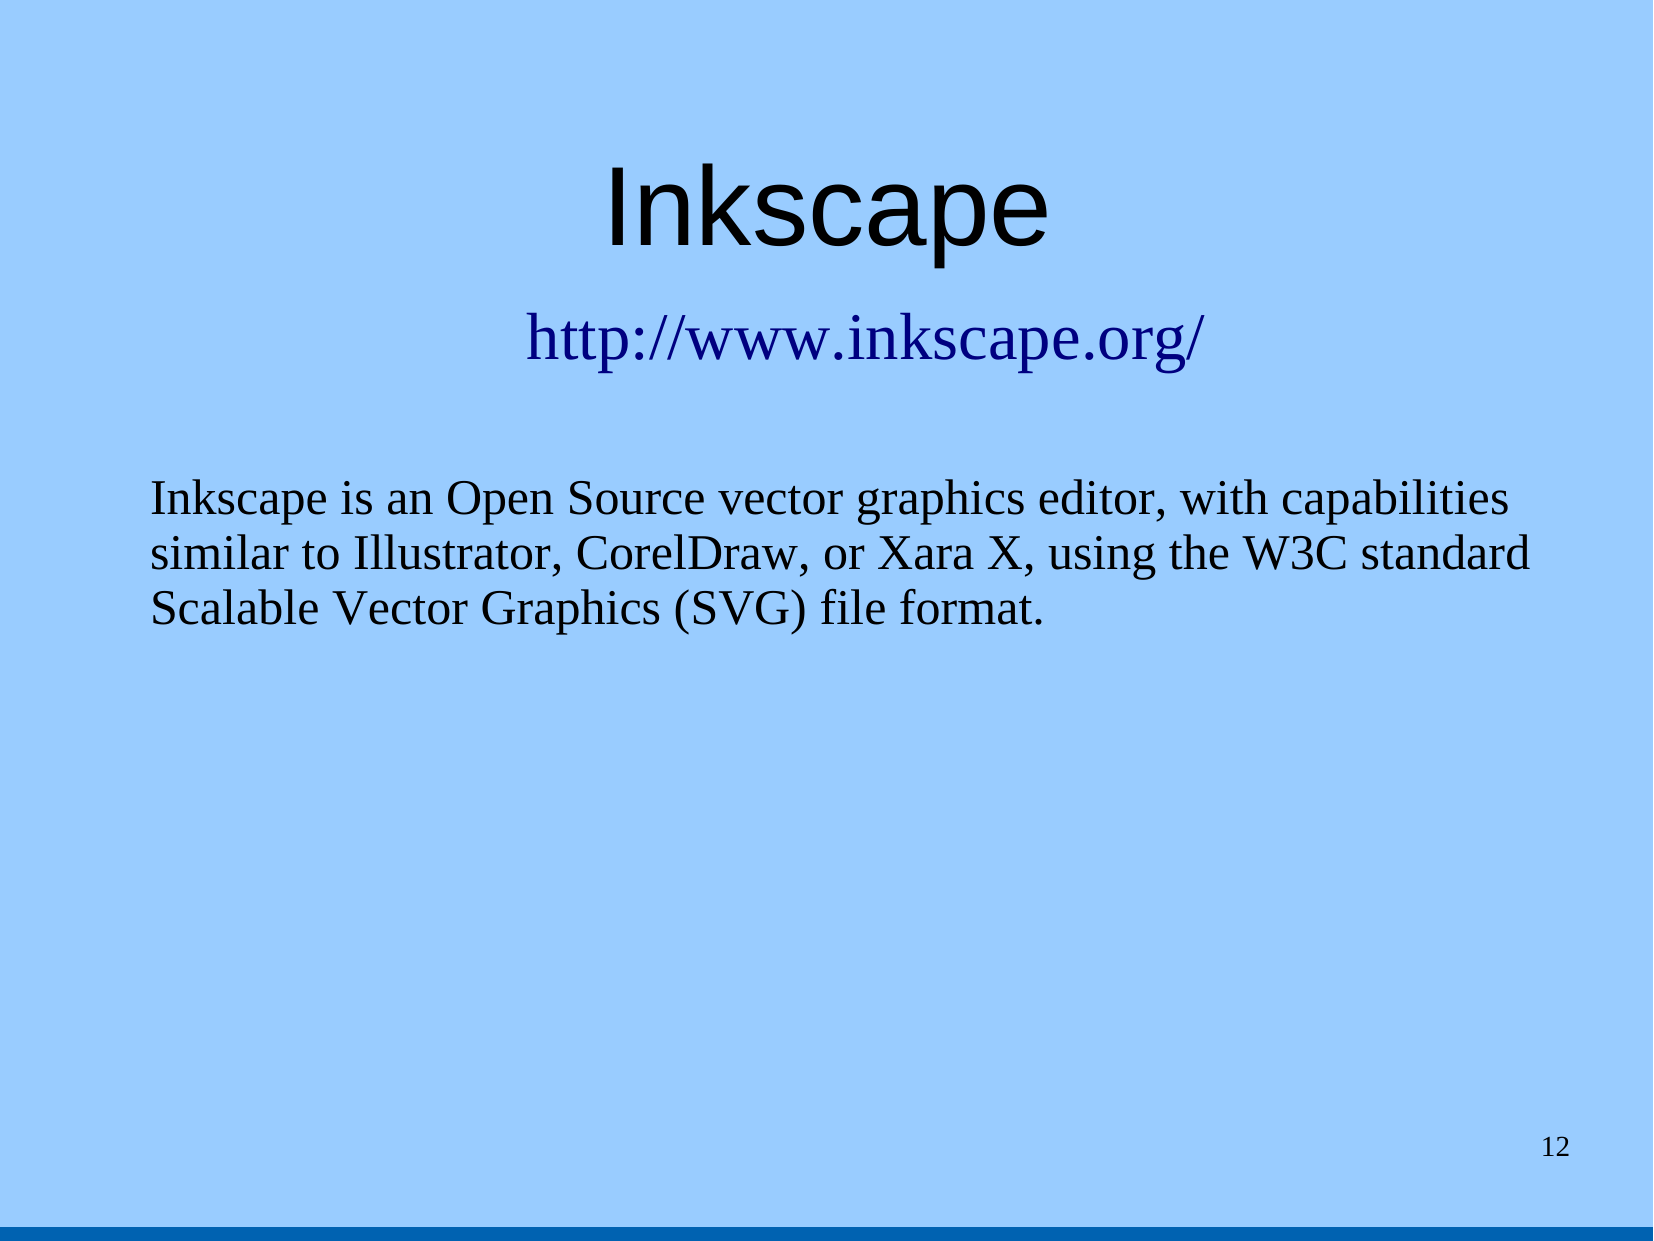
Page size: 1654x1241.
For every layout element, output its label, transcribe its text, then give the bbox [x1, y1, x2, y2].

title Inkscape [121, 102, 1533, 311]
text_box Inkscape is an Open Source vector graphics editor, with capabilities similar to Illustrator, CorelDraw, or Xara X, using the W3C standard Scalable Vector Graphics (SVG) file format. [150, 469, 1538, 712]
list http://www.inkscape.org/ [455, 300, 1350, 381]
